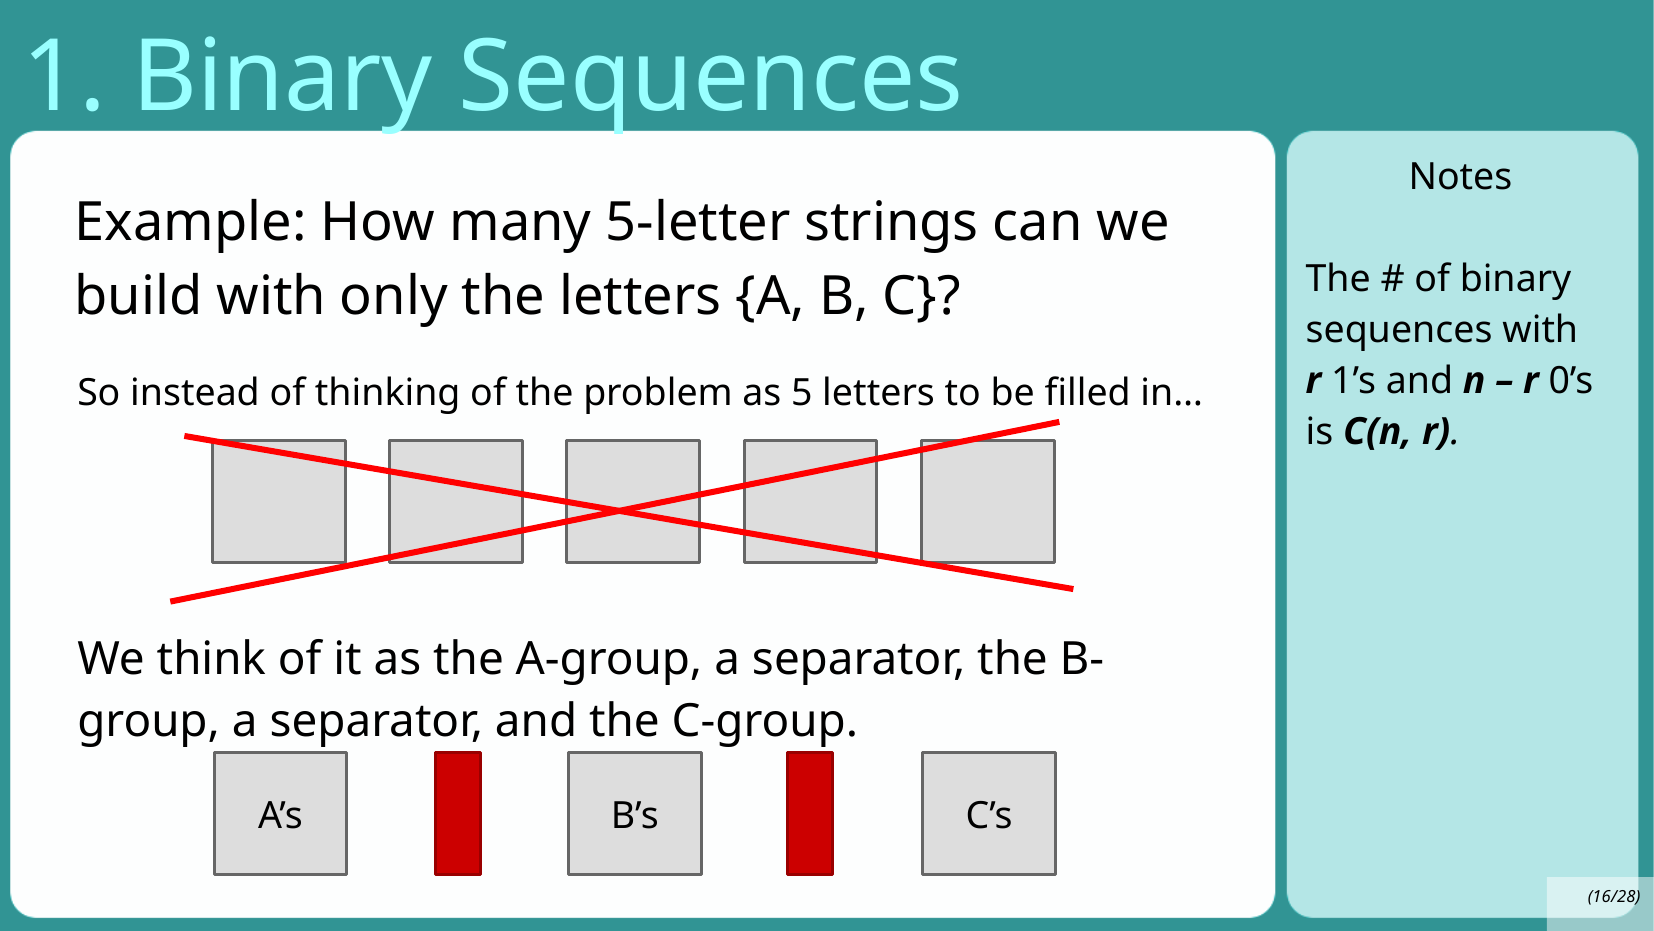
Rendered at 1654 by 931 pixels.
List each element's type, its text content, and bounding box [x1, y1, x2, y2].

text_box [435, 752, 481, 875]
text_box So instead of thinking of the problem as 5 letters to be filled in… [62, 357, 1247, 415]
text_box [389, 534, 523, 563]
text_box B’s [568, 752, 702, 875]
text_box [566, 440, 700, 507]
text_box (<number>/28) [1546, 877, 1654, 931]
text_box Notes The # of binary sequences with r 1’s and n – r 0’s is C(n, r). [1290, 141, 1631, 661]
text_box [744, 463, 877, 552]
text_box [566, 505, 598, 518]
text_box Example: How many 5-letter strings can we build with only the letters {A, B, C}? [74, 182, 1244, 315]
title 1. Binary Sequences [22, 13, 1511, 130]
text_box [921, 440, 1055, 563]
picture [0, 0, 1654, 931]
text_box [744, 440, 877, 482]
text_box [787, 752, 833, 875]
text_box We think of it as the A-group, a separator, the B-group, a separator, and the C-group. [62, 617, 1247, 736]
text_box [639, 498, 700, 521]
text_box [389, 475, 523, 554]
text_box C’s [922, 752, 1056, 875]
text_box [389, 440, 523, 491]
text_box [921, 440, 949, 446]
text_box [212, 444, 346, 563]
text_box [232, 440, 346, 460]
text_box A’s [214, 752, 347, 875]
text_box [744, 536, 877, 563]
text_box [566, 515, 700, 563]
